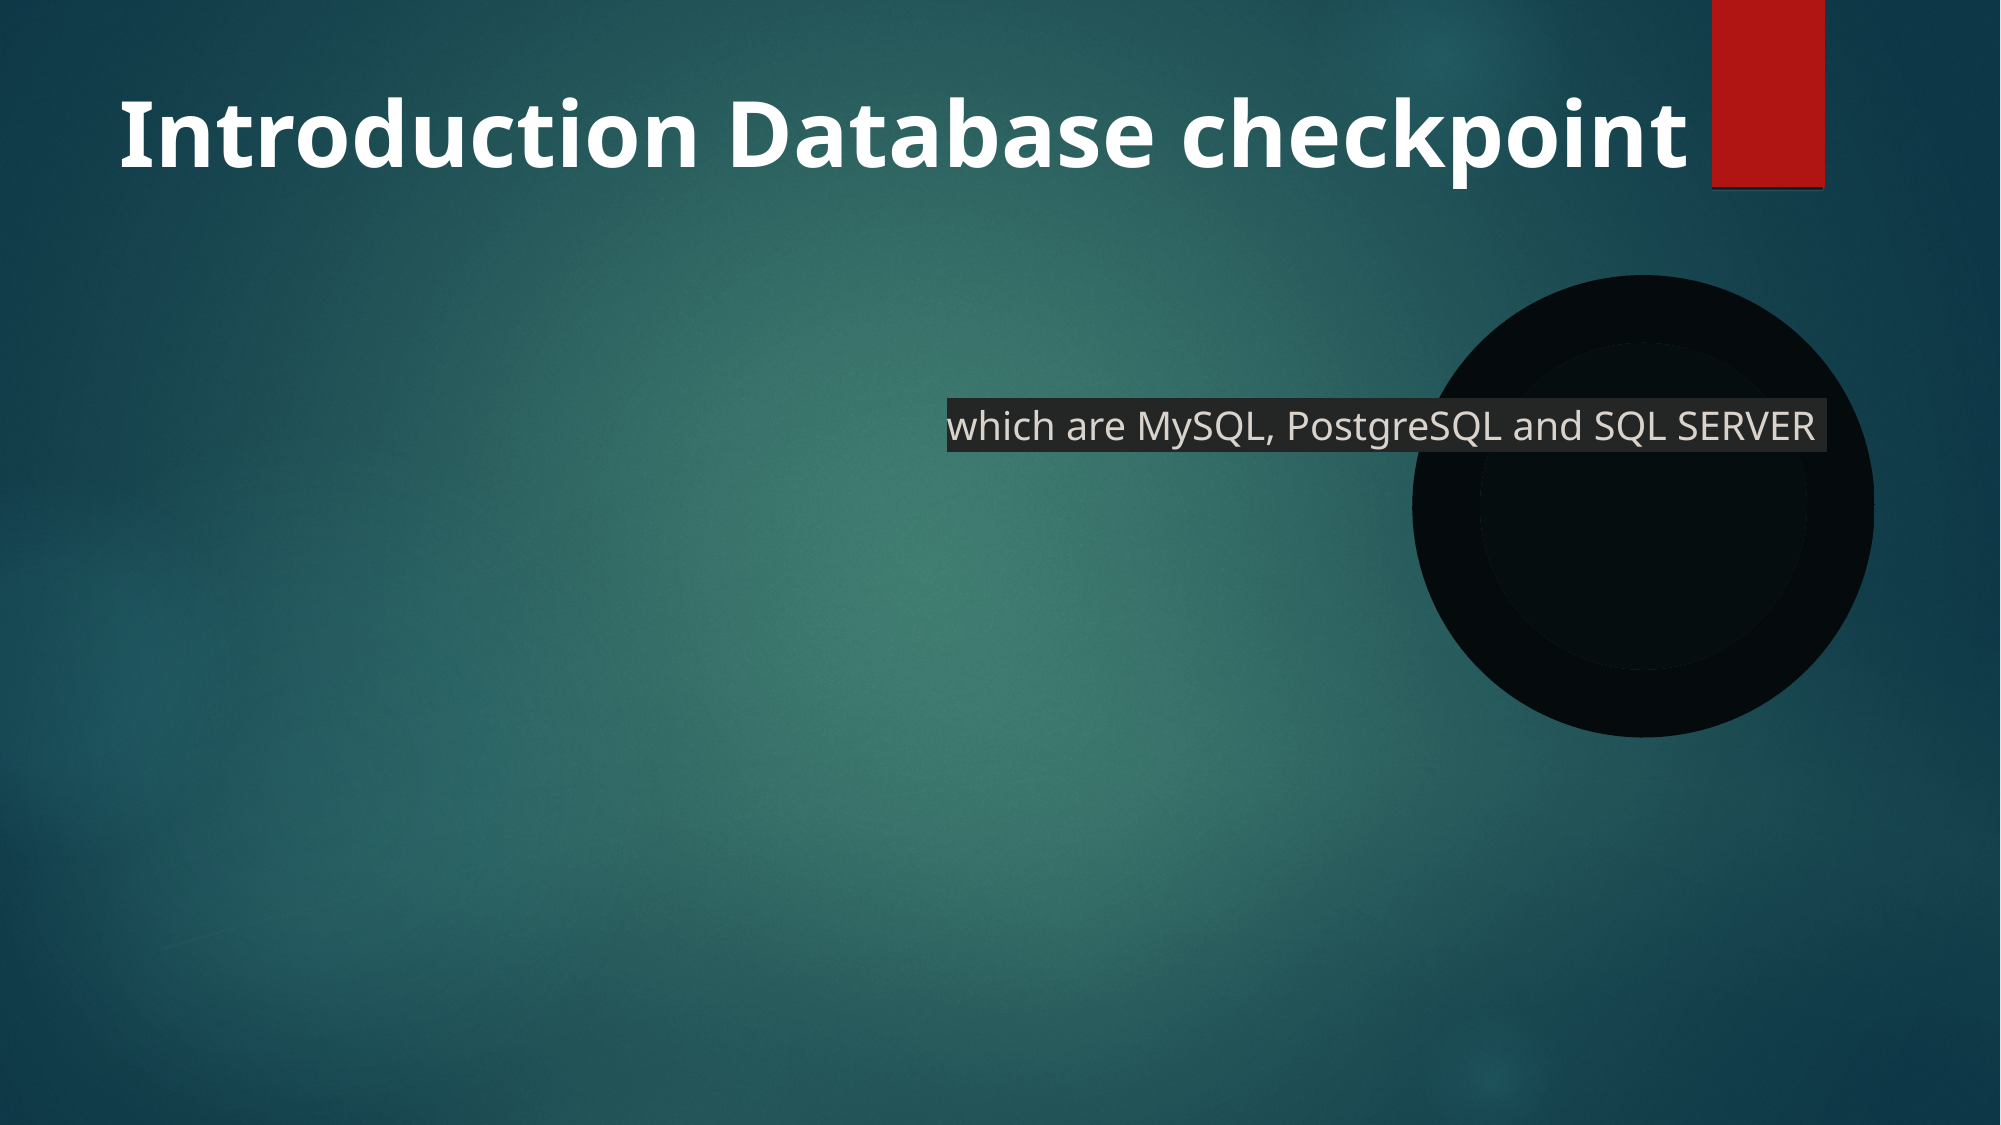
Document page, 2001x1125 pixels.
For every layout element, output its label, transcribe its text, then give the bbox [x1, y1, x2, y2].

text_box Introduction Database checkpoint [104, 60, 1711, 249]
text_box which are MySQL, PostgreSQL and SQL SERVER [931, 395, 2000, 468]
